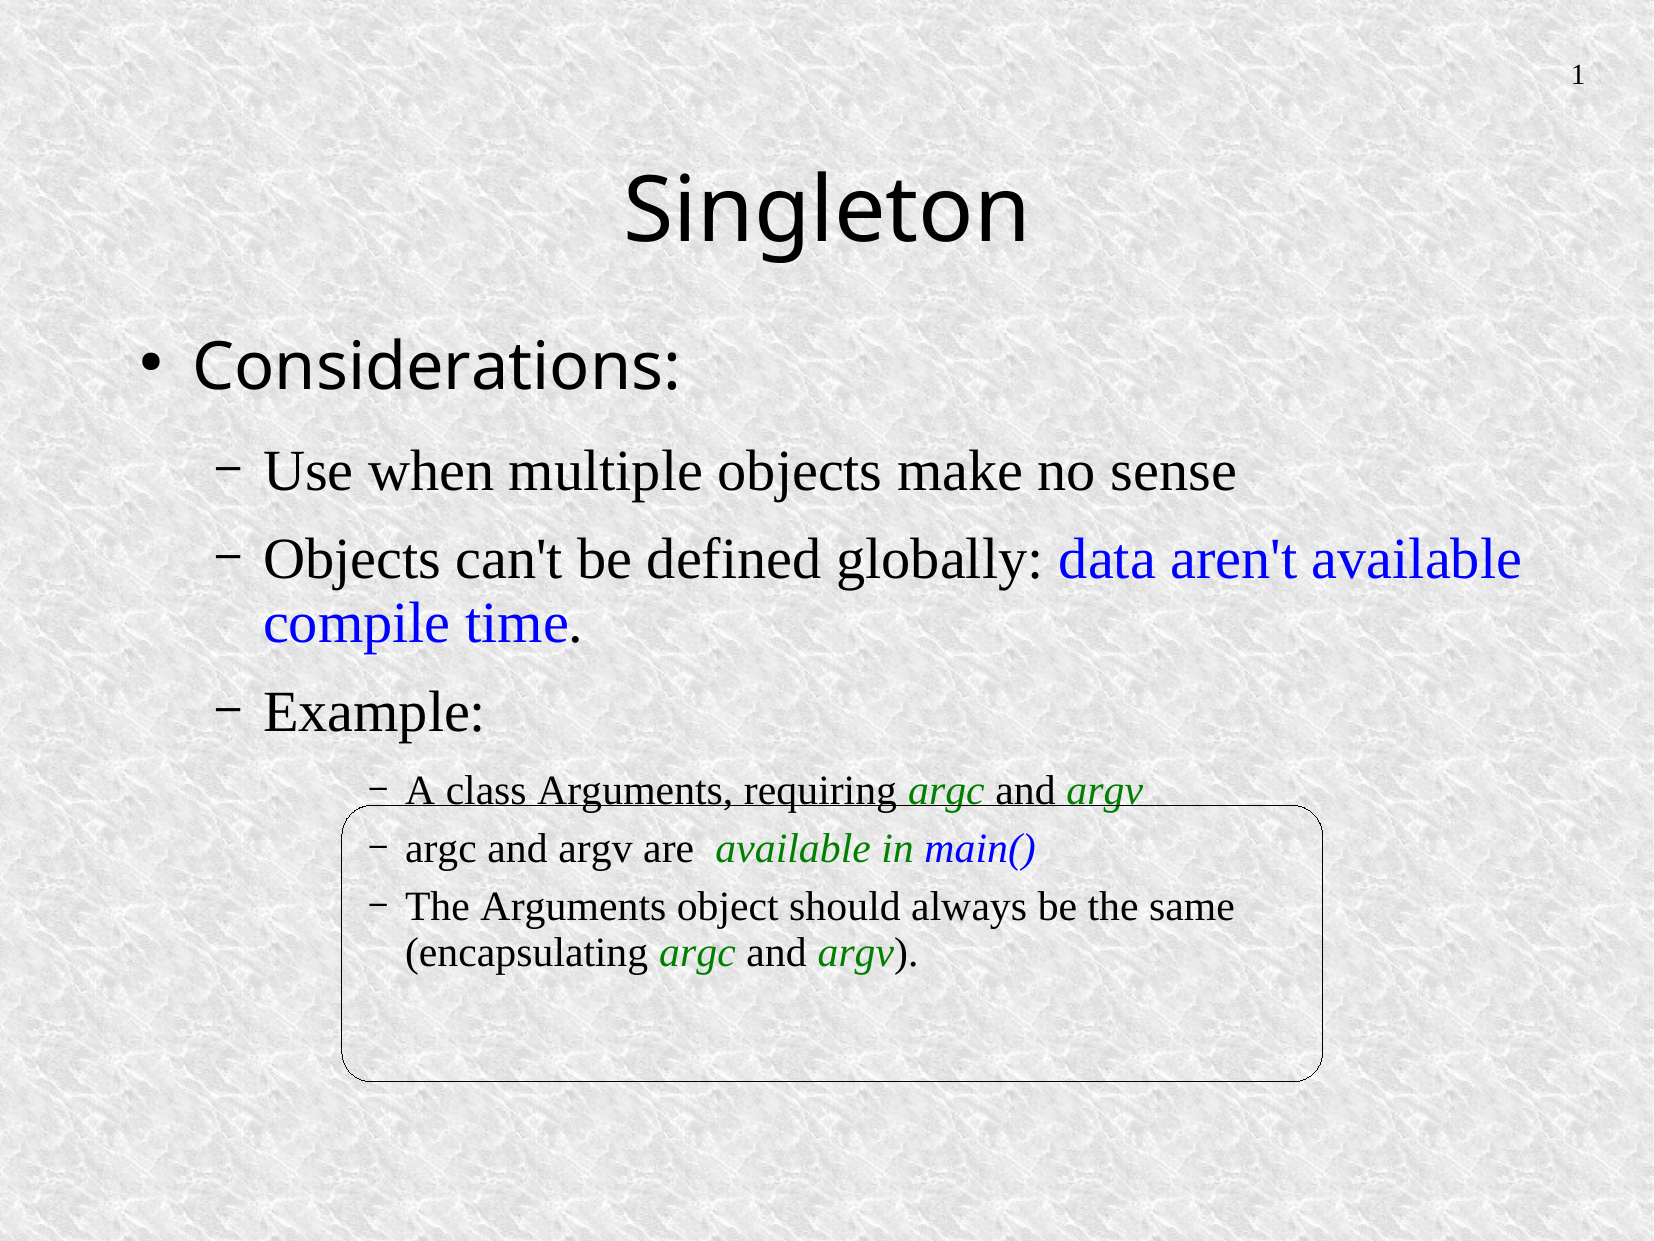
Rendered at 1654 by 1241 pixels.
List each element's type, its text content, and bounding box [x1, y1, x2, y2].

list Considerations: Use when multiple objects make no sense Objects can't be defined globally: data aren't available compile time. Example: A class Arguments, requiring argc and argv argc and argv are available in main() The Arguments object should always be the same (encapsulating argc and argv). [121, 317, 1534, 1100]
title Singleton [121, 102, 1534, 310]
picture [0, 0, 1654, 1241]
